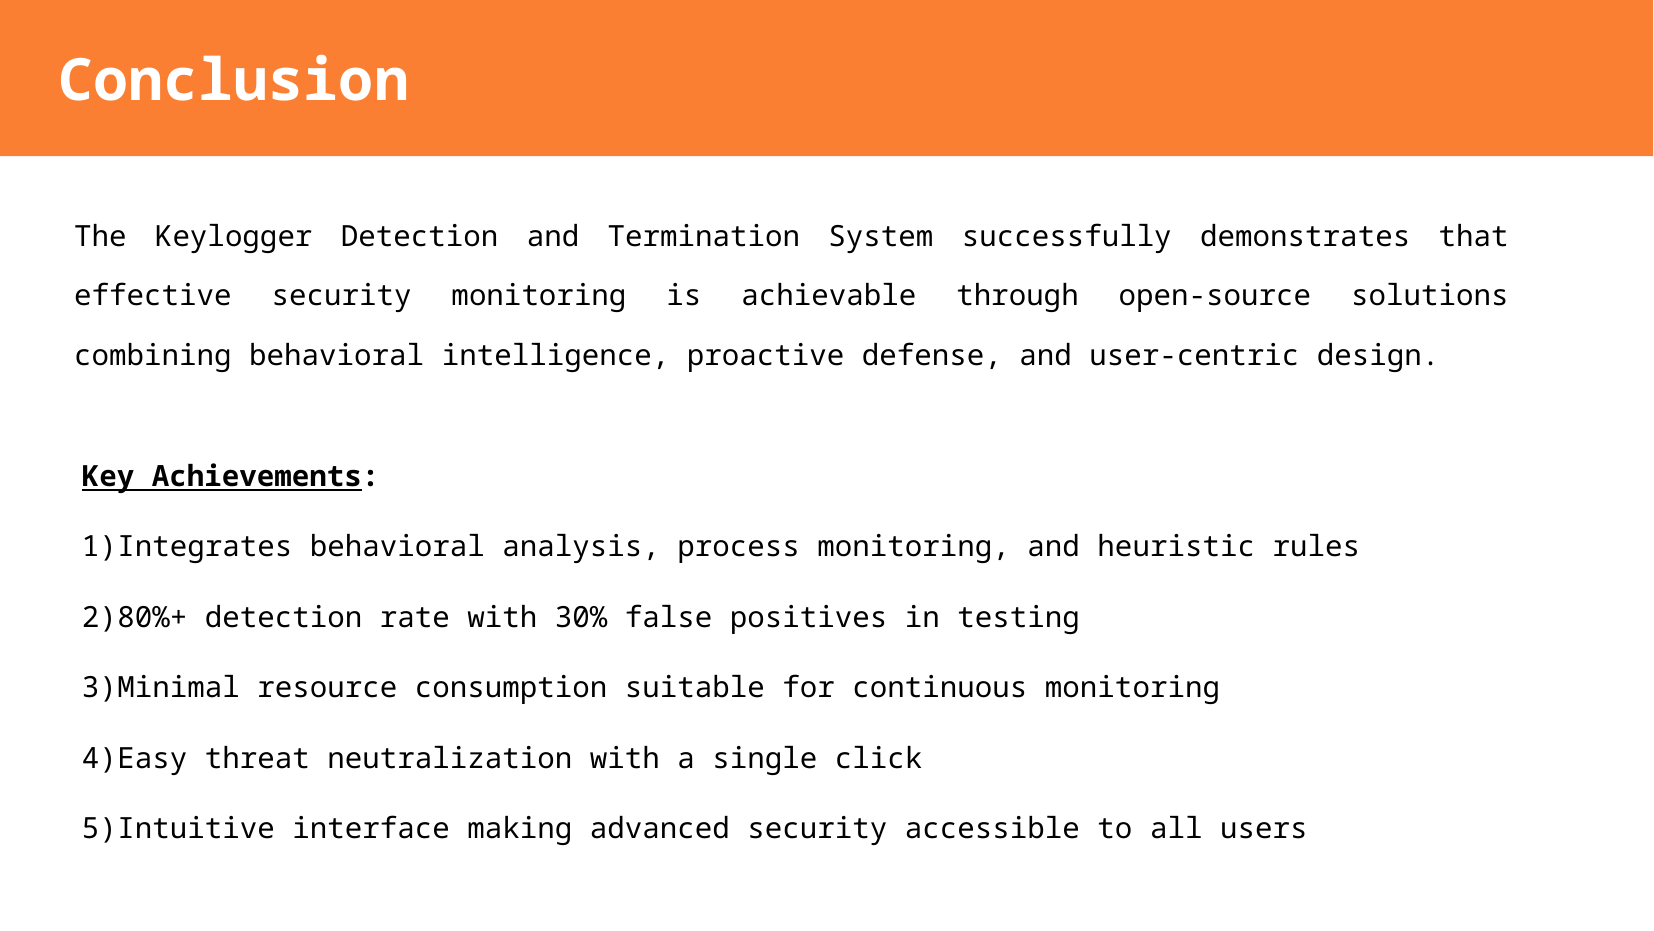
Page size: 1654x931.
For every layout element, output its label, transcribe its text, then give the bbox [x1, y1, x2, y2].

title Conclusion [0, 0, 1654, 157]
text_box Key Achievements: Integrates behavioral analysis, process monitoring, and heuristic rules 80%+ detection rate with 30% false positives in testing Minimal resource consumption suitable for continuous monitoring Easy threat neutralization with a single click Intuitive interface making advanced security accessible to all users [67, 447, 1502, 847]
text_box The Keylogger Detection and Termination System successfully demonstrates that effective security monitoring is achievable through open-source solutions combining behavioral intelligence, proactive defense, and user-centric design. [59, 187, 1524, 376]
